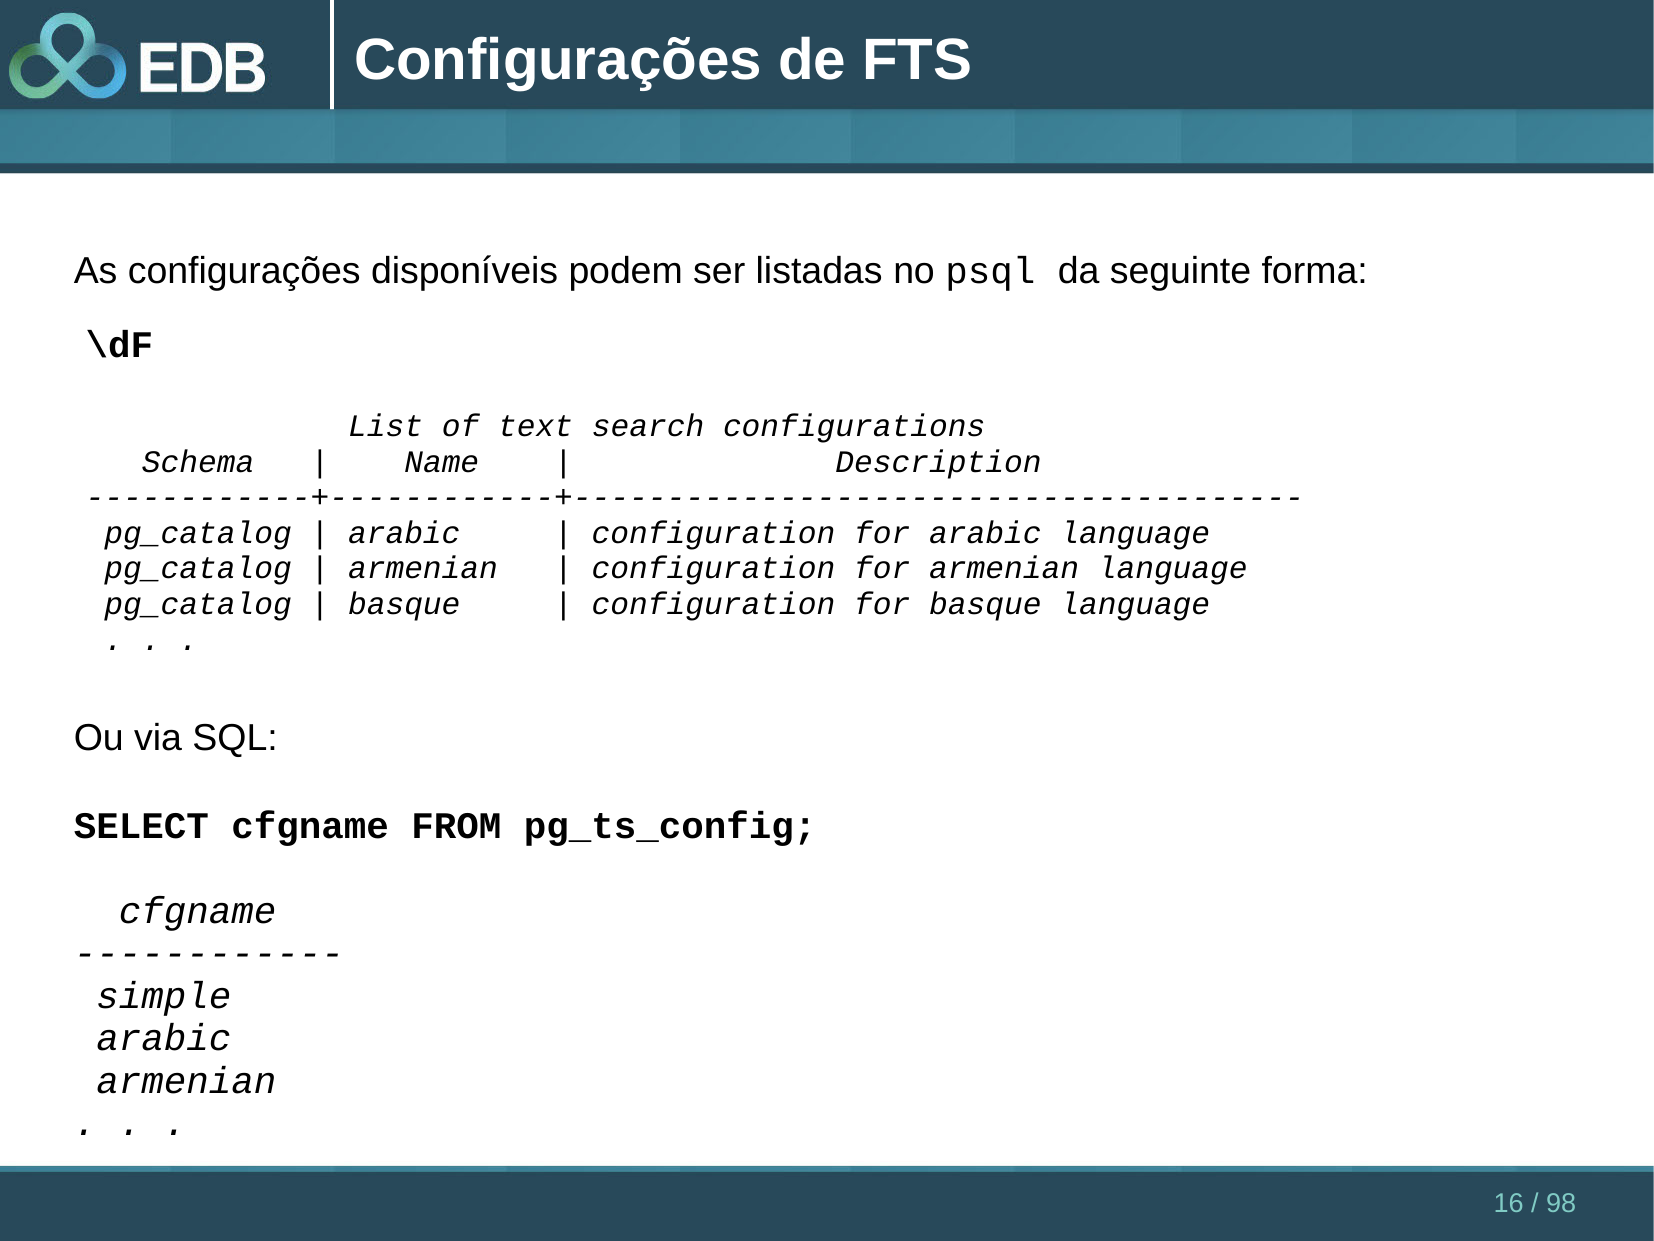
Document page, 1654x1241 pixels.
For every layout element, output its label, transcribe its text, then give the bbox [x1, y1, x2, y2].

picture [0, 0, 1654, 1241]
text_box SELECT cfgname FROM pg_ts_config; cfgname ------------ simple arabic armenian . . . [59, 799, 857, 1155]
text_box \dF List of text search configurations Schema | Name | Description ------------+------------+--------------------------------------- pg_catalog | arabic | configuration for arabic language pg_catalog | armenian | configuration for armenian language pg_catalog | basque | configuration for basque language . . . [70, 318, 1418, 667]
title Configurações de FTS [354, 26, 1595, 92]
text_box As configurações disponíveis podem ser listadas no psql da seguinte forma: [59, 242, 1388, 308]
text_box Ou via SQL: [59, 708, 296, 774]
